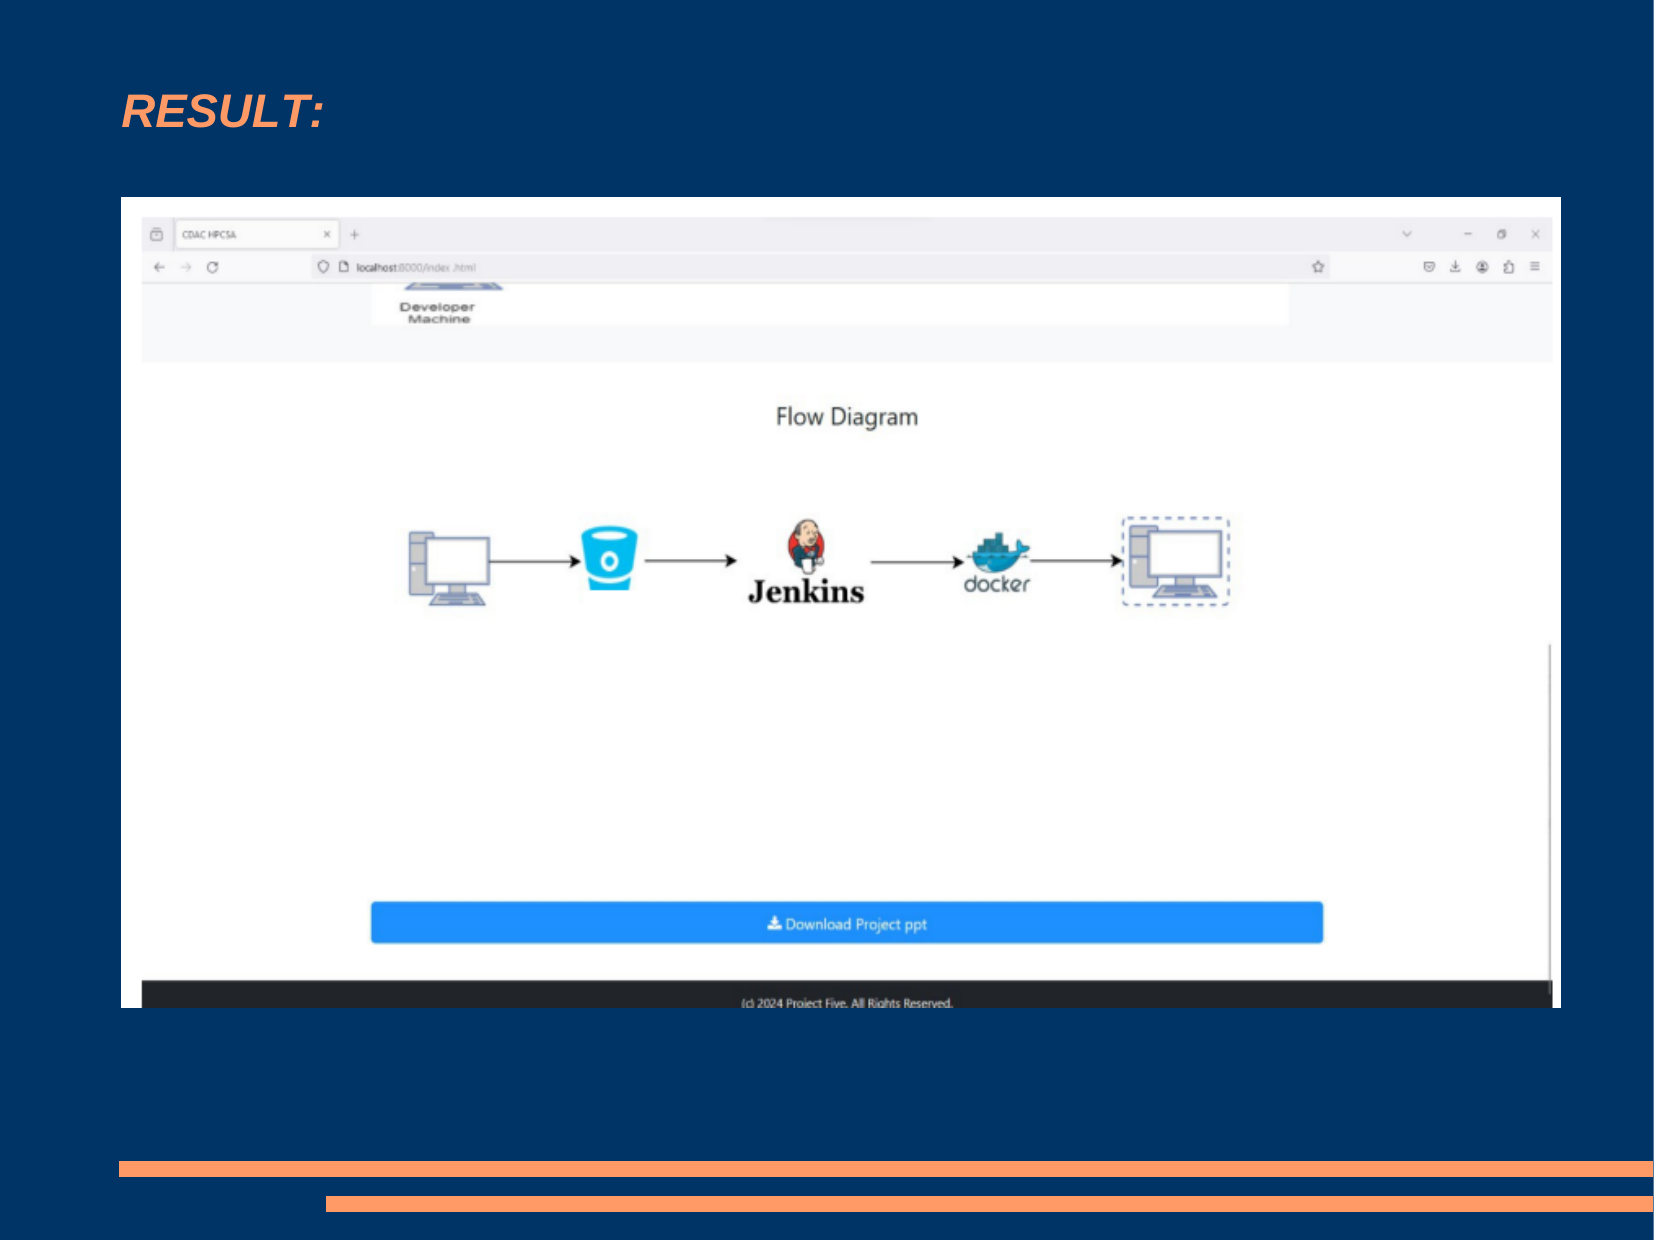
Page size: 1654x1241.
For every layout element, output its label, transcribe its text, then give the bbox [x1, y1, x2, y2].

title RESULT: [121, 4, 1534, 197]
picture [121, 198, 1561, 1008]
